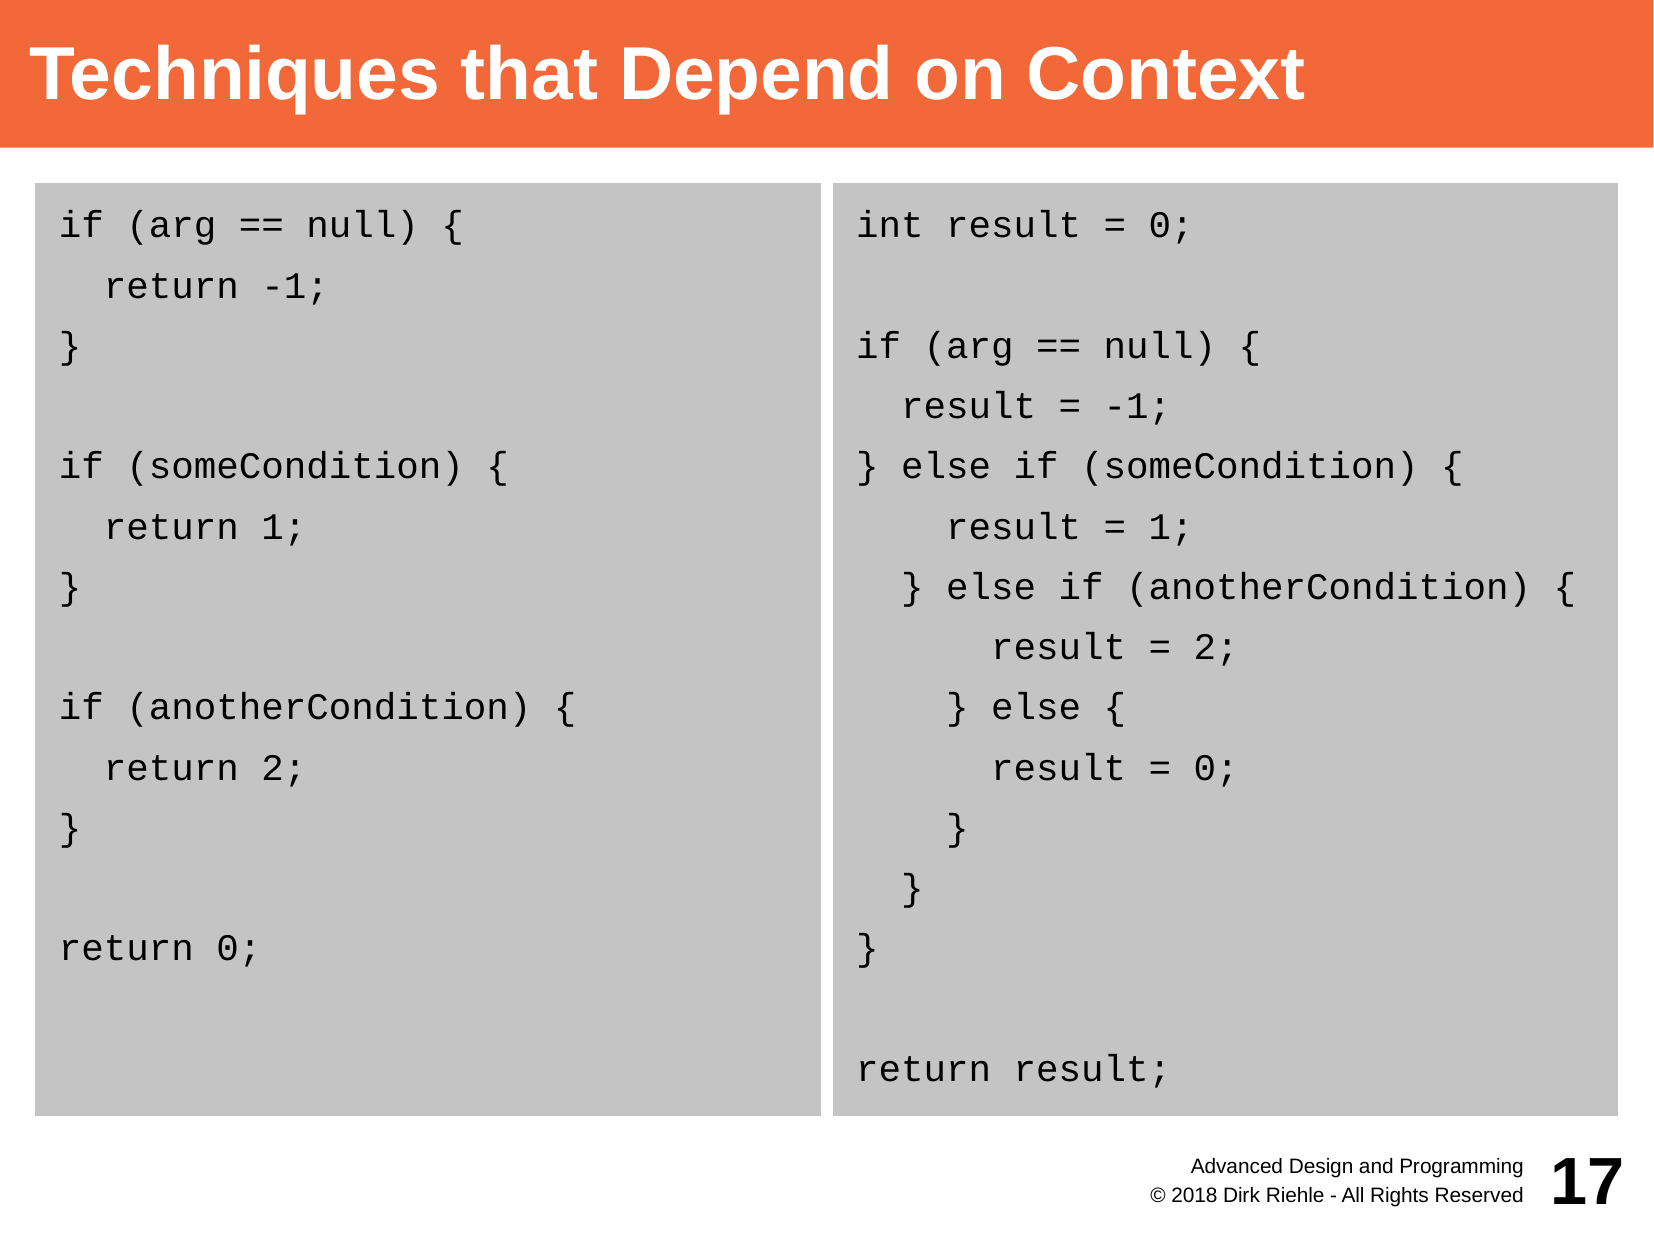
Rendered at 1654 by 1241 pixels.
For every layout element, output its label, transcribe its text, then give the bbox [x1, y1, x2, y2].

list if (arg == null) { return -1; } if (someCondition) { return 1; } if (anotherCondition) { return 2; } return 0; [29, 177, 821, 1123]
title Techniques that Depend on Context [0, 0, 1654, 148]
list int result = 0; if (arg == null) { result = -1; } else if (someCondition) { result = 1; } else if (anotherCondition) { result = 2; } else { result = 0; } } } return result; [826, 177, 1625, 1123]
